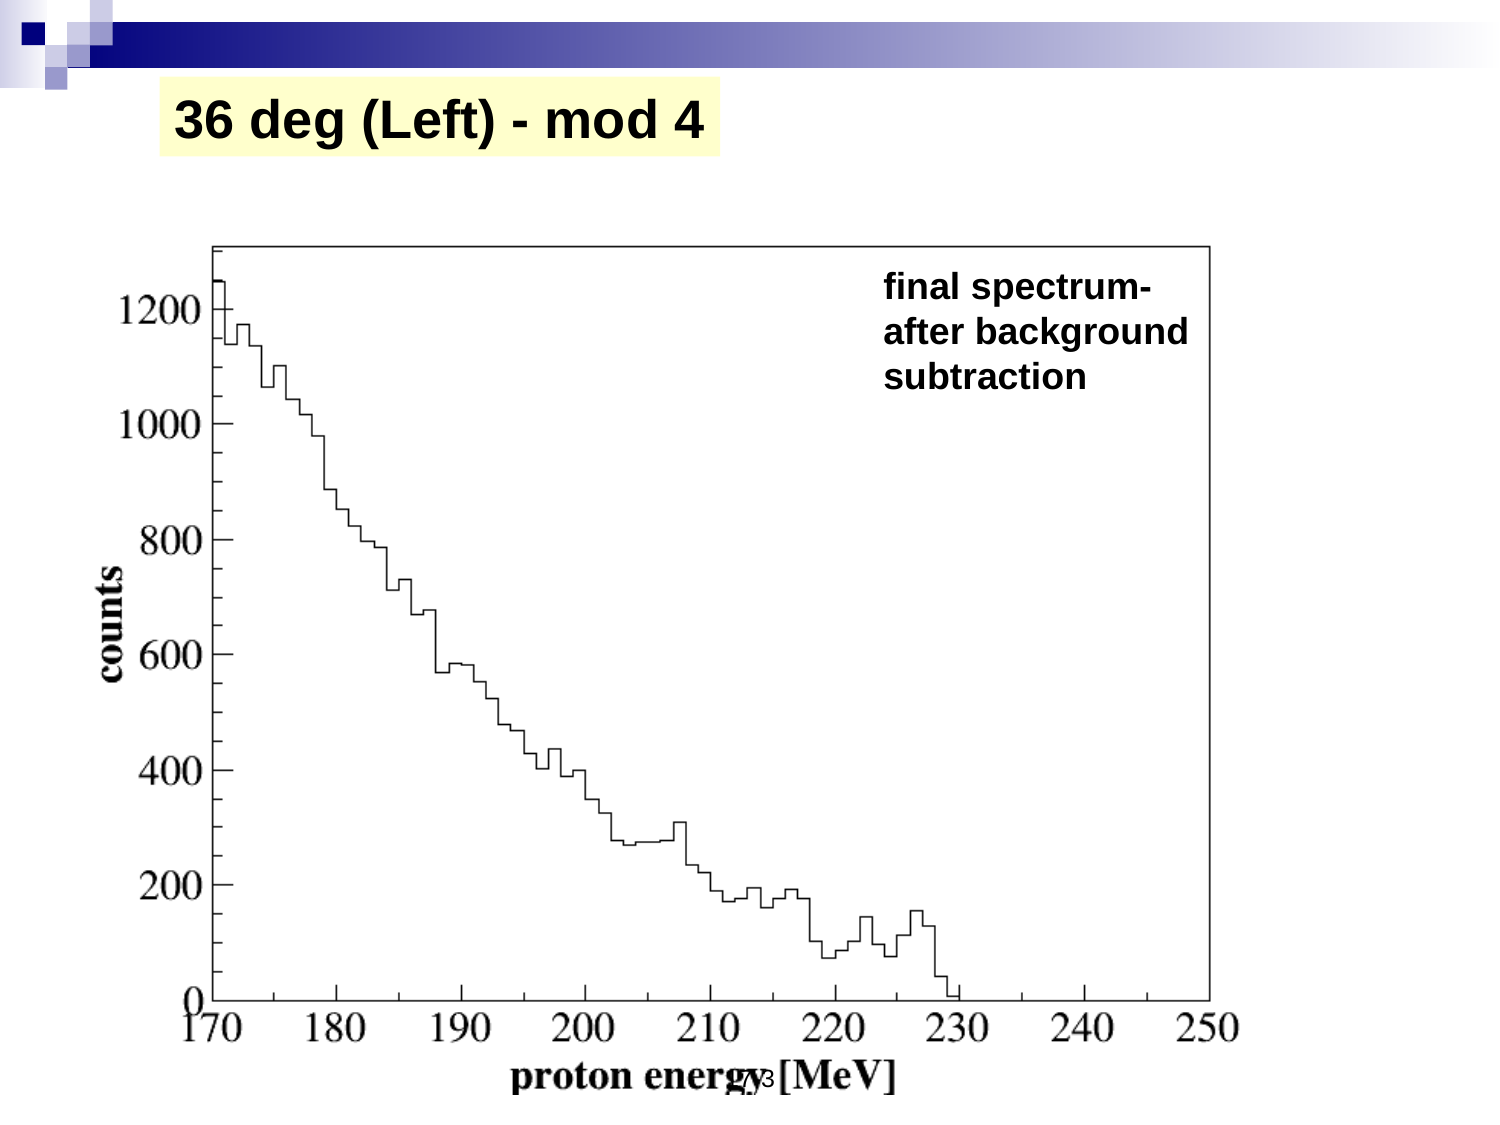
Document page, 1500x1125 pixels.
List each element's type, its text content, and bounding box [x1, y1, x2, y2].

text_box 17-3 [512, 1024, 988, 1101]
picture [90, 153, 1336, 1096]
text_box final spectrum- after background subtraction [868, 254, 1216, 405]
text_box 36 deg (Left) - mod 4 [159, 76, 721, 157]
